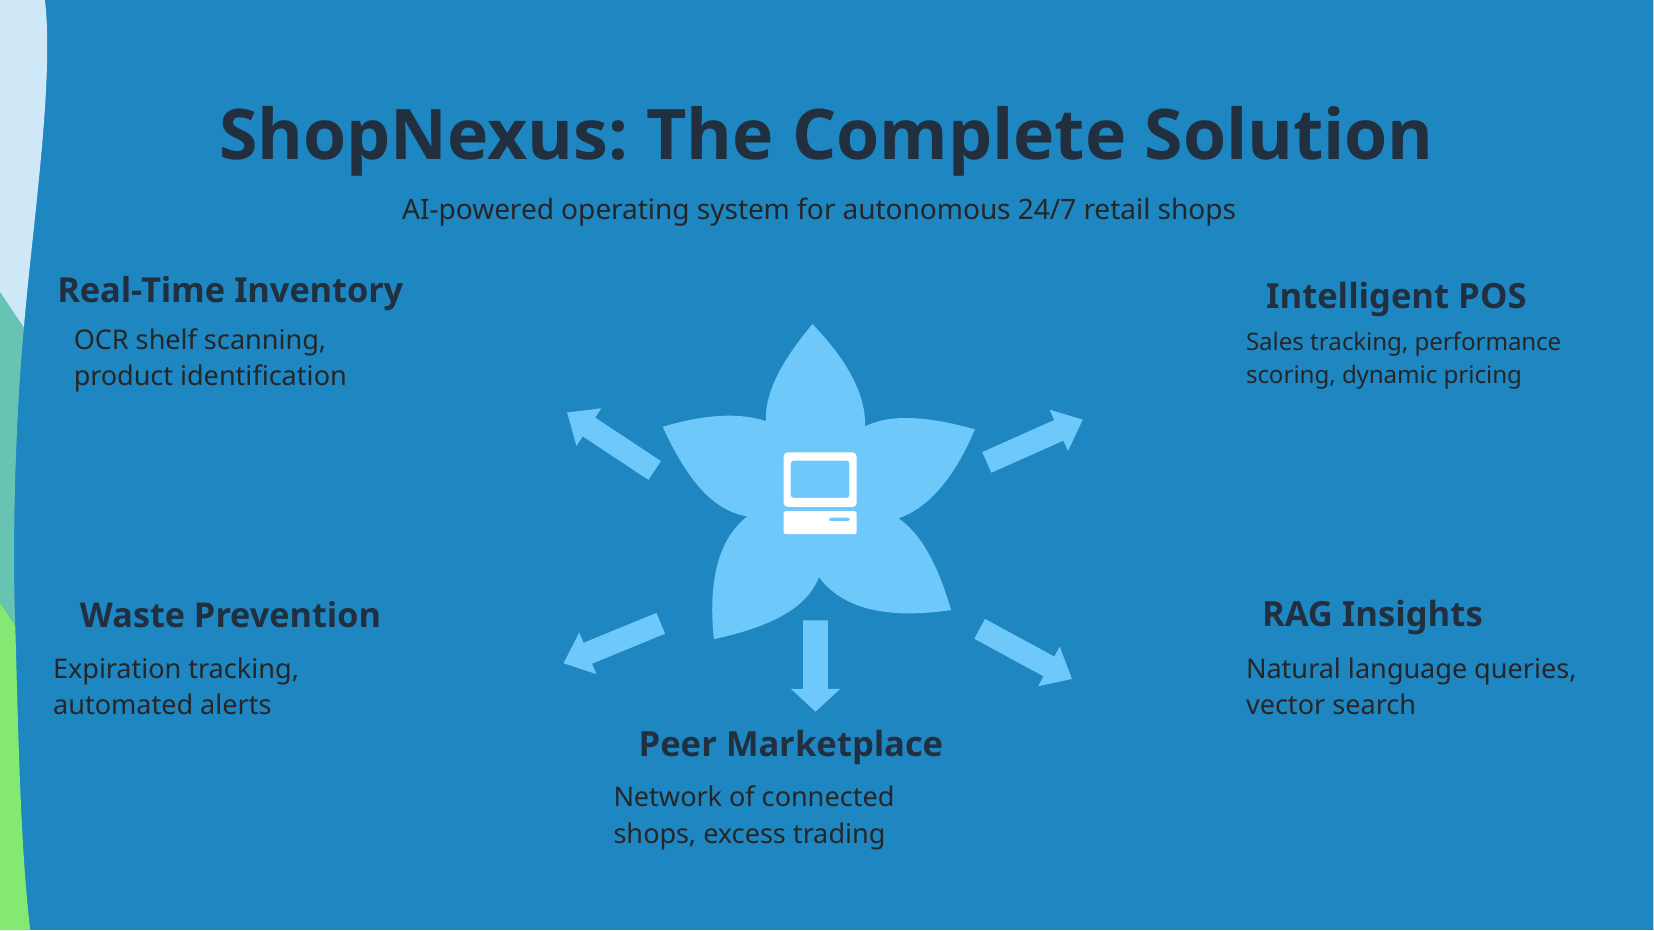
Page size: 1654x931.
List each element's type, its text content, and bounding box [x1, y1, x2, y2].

text_box [563, 612, 666, 675]
list Natural language queries, vector search [1246, 649, 1601, 739]
subtitle Intelligent POS [1223, 271, 1579, 319]
text_box [974, 618, 1072, 687]
text_box [790, 620, 841, 712]
text_box Peer Marketplace [613, 719, 968, 767]
text_box [982, 409, 1083, 473]
subtitle RAG Insights [1195, 589, 1550, 637]
subtitle Waste Prevention [53, 590, 408, 638]
subtitle Real-Time Inventory [53, 265, 408, 313]
title ShopNexus: The Complete Solution [82, 59, 1571, 207]
text_box AI-powered operating system for autonomous 24/7 retail shops [387, 182, 1318, 232]
list Sales tracking, performance scoring, dynamic pricing [1246, 324, 1601, 414]
text_box [567, 408, 661, 480]
text_box [662, 324, 975, 640]
list OCR shelf scanning, product identification [74, 320, 429, 409]
list Expiration tracking, automated alerts [53, 649, 408, 739]
list Network of connected shops, excess trading [613, 778, 968, 867]
